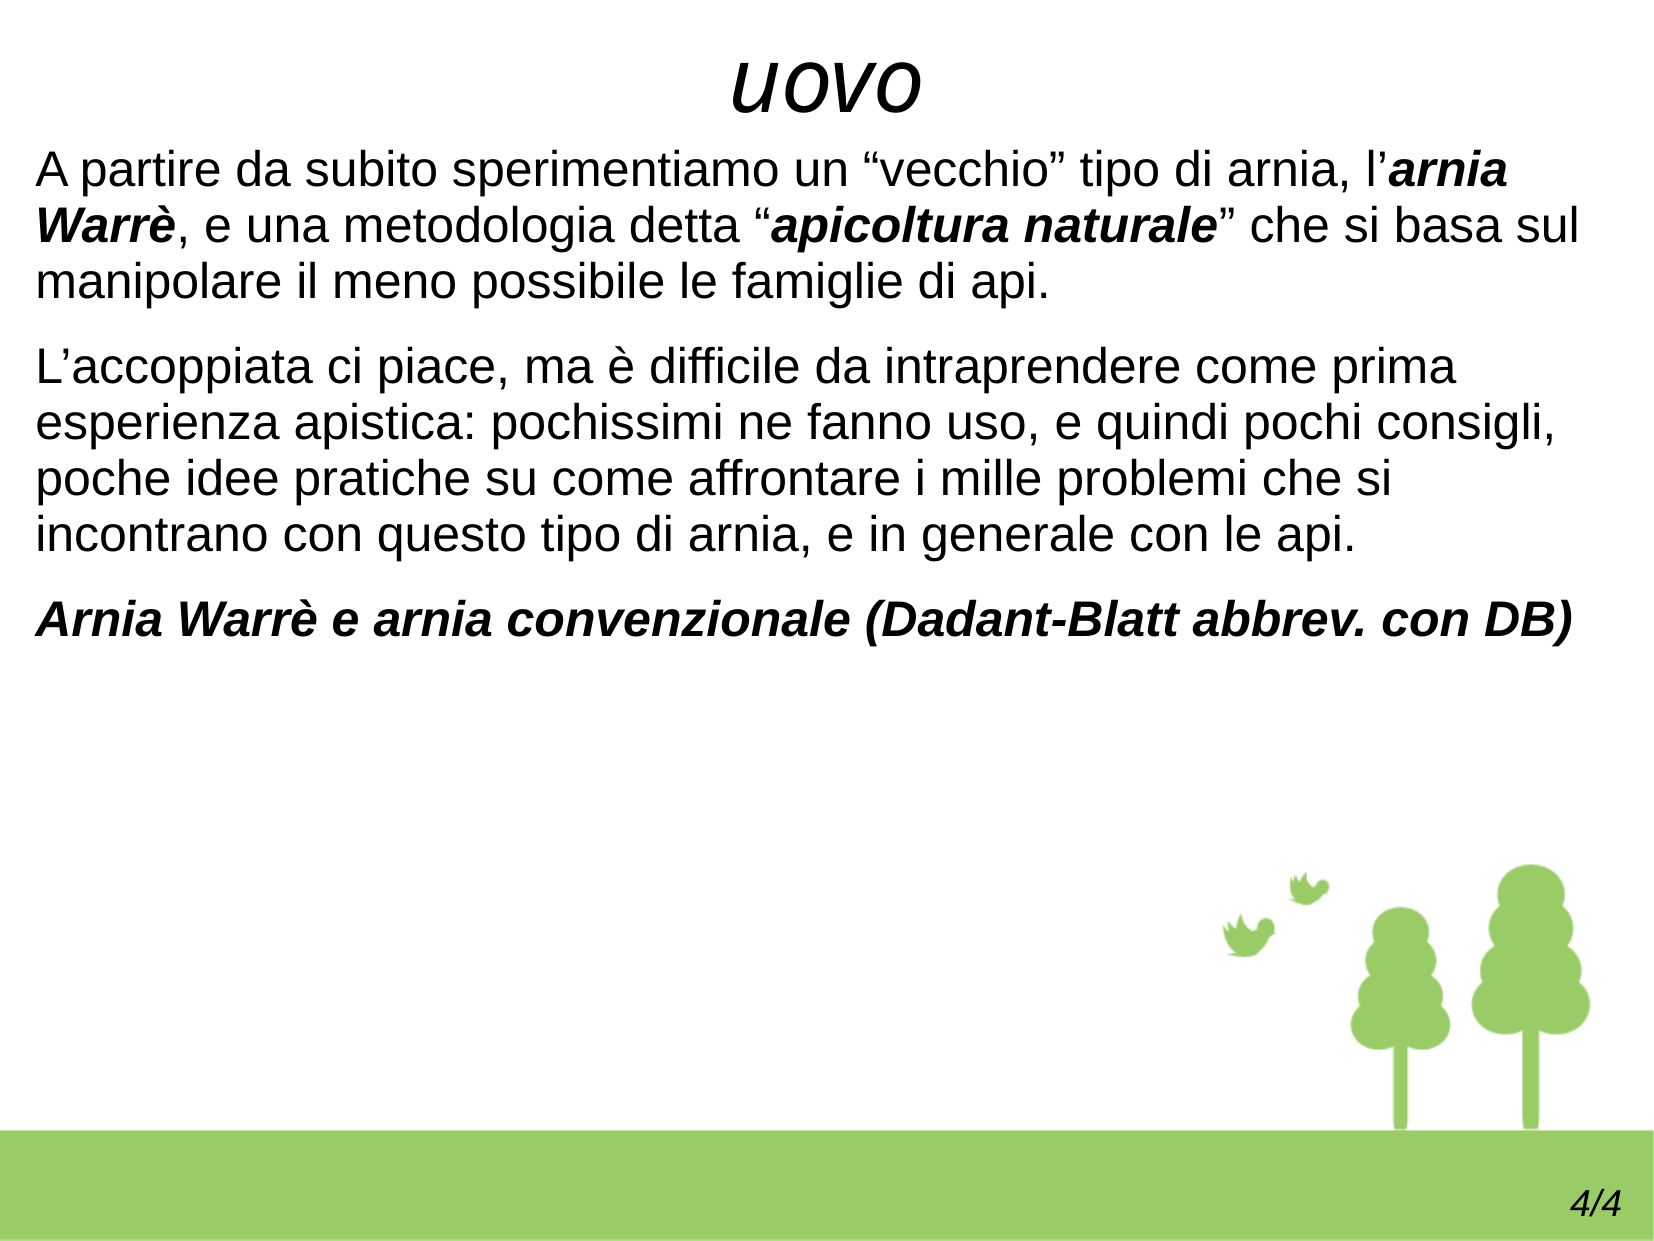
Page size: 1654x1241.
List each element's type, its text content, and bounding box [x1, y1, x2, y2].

text_box <numero>/4 [1544, 1175, 1648, 1235]
title uovo [82, 23, 1571, 130]
list A partire da subito sperimentiamo un “vecchio” tipo di arnia, l’arnia Warrè, e una metodologia detta “apicoltura naturale” che si basa sul manipolare il meno possibile le famiglie di api. L’accoppiata ci piace, ma è difficile da intraprendere come prima esperienza apistica: pochissimi ne fanno uso, e quindi pochi consigli, poche idee pratiche su come affrontare i mille problemi che si incontrano con questo tipo di arnia, e in generale con le api. Arnia Warrè e arnia convenzionale (Dadant-Blatt abbrev. con DB) [35, 141, 1607, 1134]
picture [0, 0, 1654, 1241]
